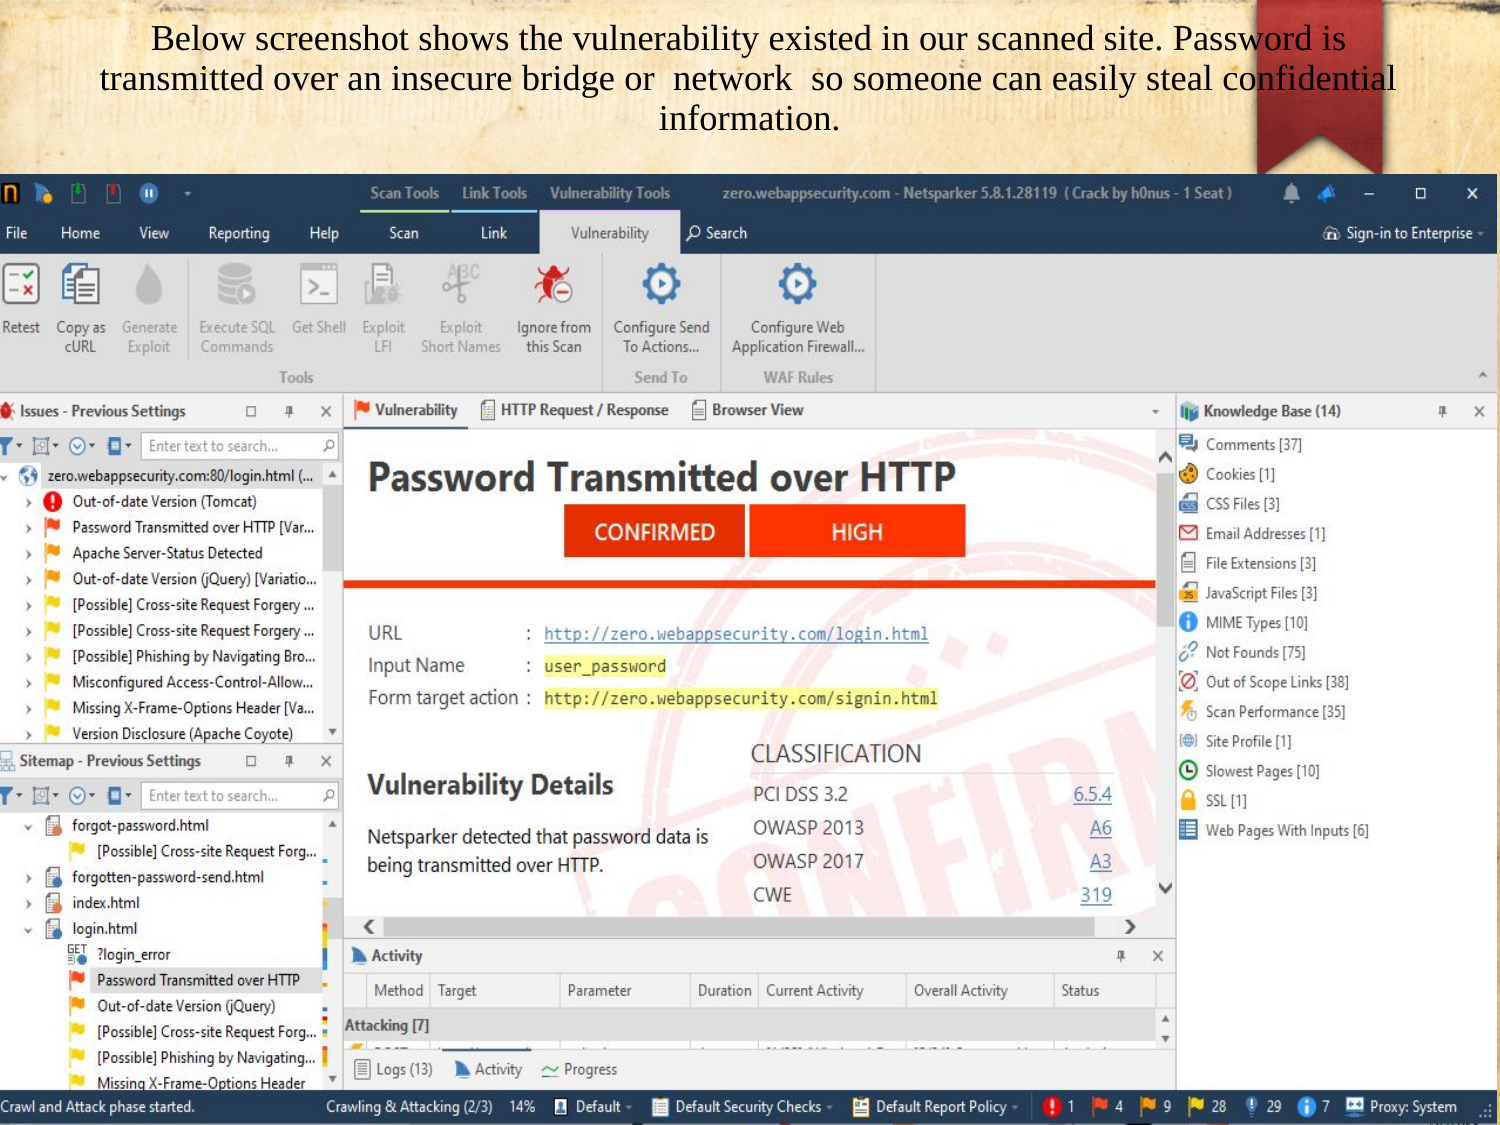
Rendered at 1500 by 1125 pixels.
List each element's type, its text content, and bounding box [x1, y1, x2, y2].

picture [0, 0, 1500, 1125]
title Below screenshot shows the vulnerability existed in our scanned site. Password is transmitted over an insecure bridge or network so someone can easily steal confidential information. [75, 8, 1425, 148]
